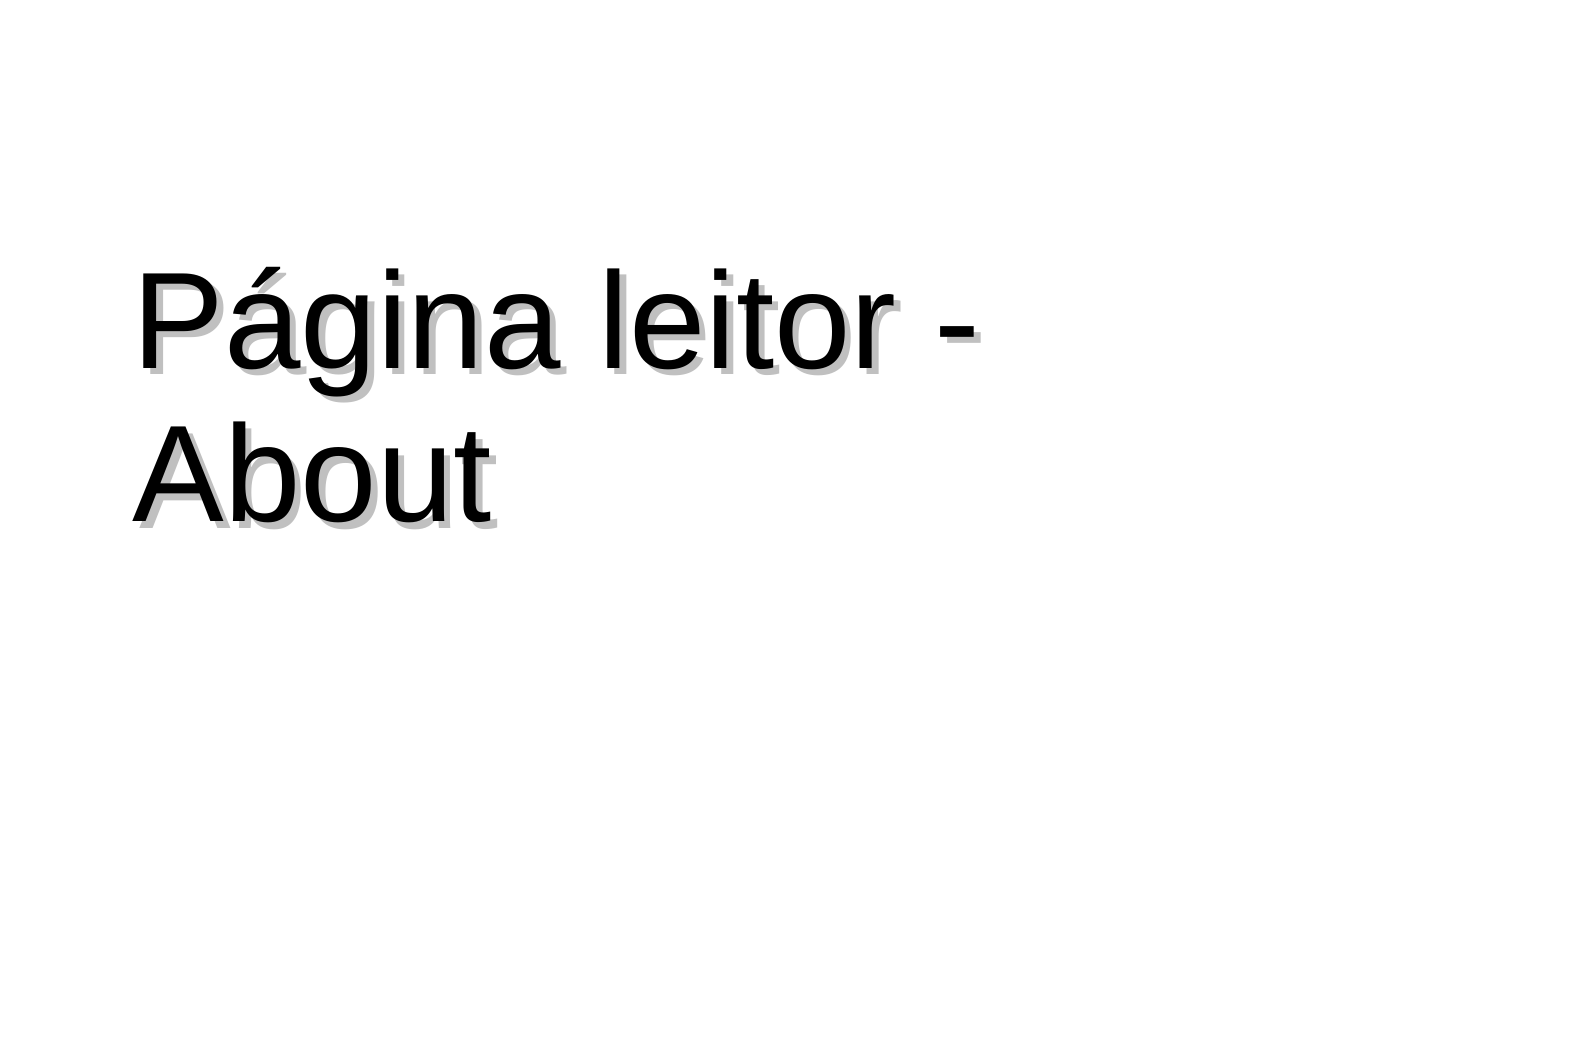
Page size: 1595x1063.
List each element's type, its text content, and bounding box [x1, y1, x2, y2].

text_box Página leitor - About [118, 236, 1152, 559]
